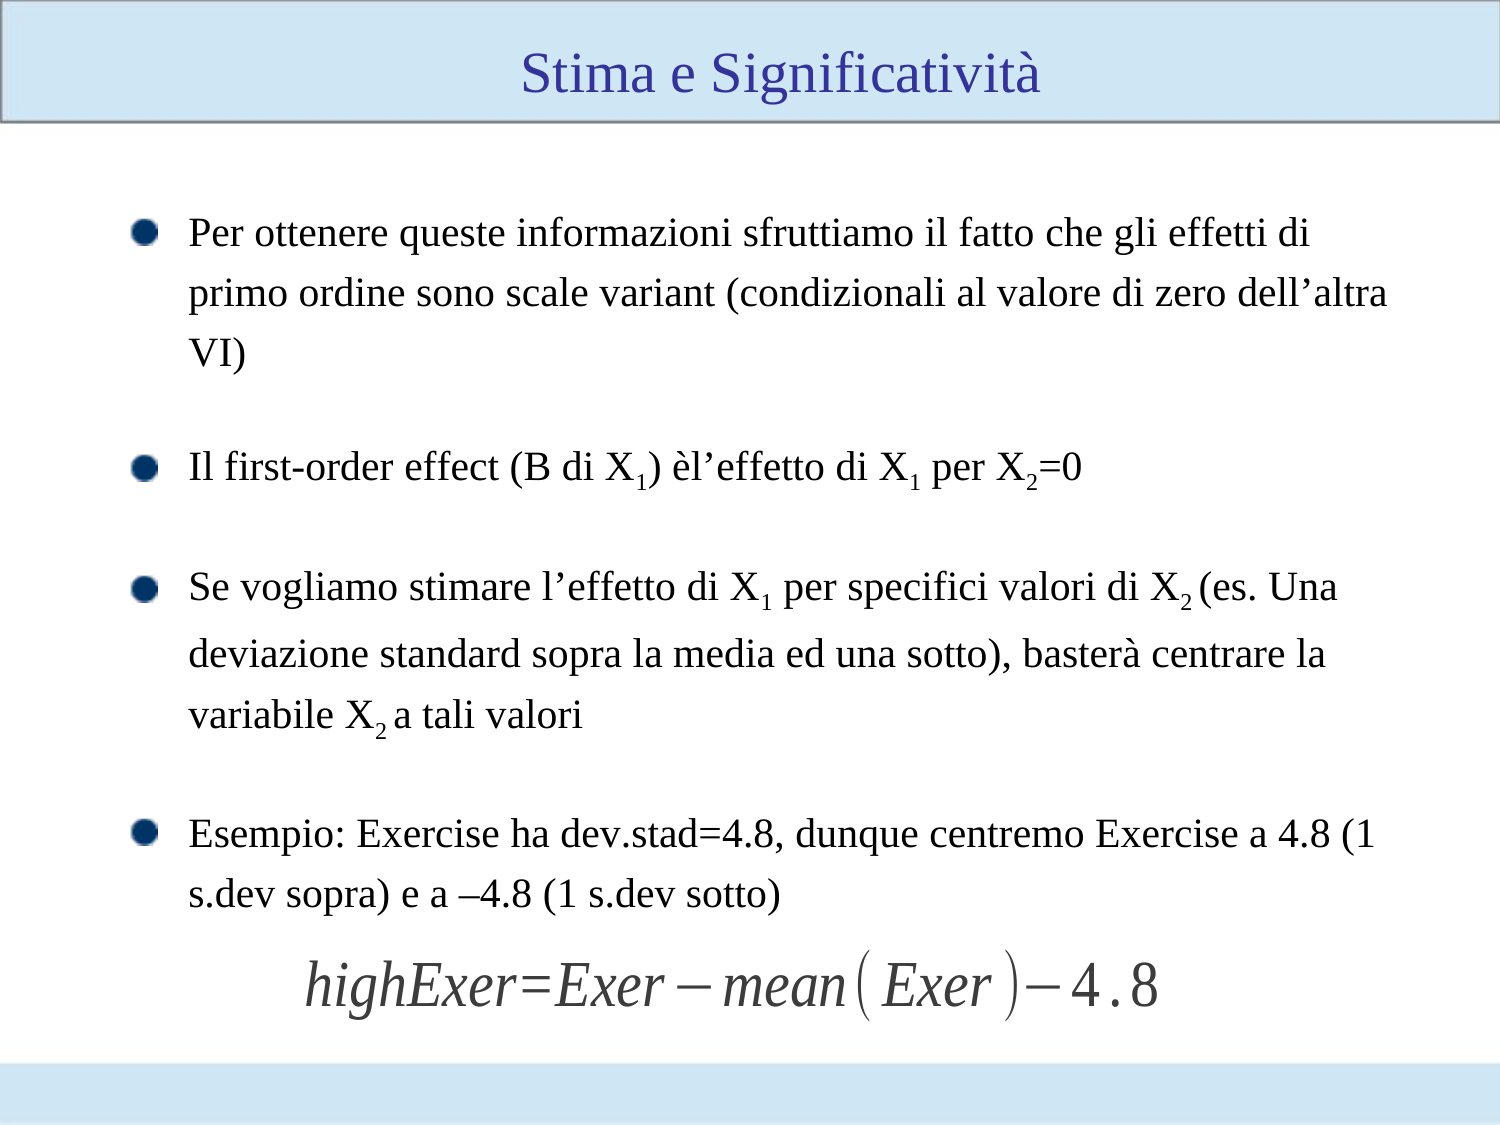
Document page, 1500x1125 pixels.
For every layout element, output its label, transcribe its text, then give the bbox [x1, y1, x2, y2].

text_box Per ottenere queste informazioni sfruttiamo il fatto che gli effetti di primo ordine sono scale variant (condizionali al valore di zero dell’altra VI) Il first-order effect (B di X1) èl’effetto di X1 per X2=0 Se vogliamo stimare l’effetto di X1 per specifici valori di X2 (es. Una deviazione standard sopra la media ed una sotto), basterà centrare la variabile X2 a tali valori Esempio: Exercise ha dev.stad=4.8, dunque centremo Exercise a 4.8 (1 s.dev sopra) e a –4.8 (1 s.dev sotto) [112, 187, 1413, 1036]
picture [0, 0, 1500, 1125]
title Stima e Significatività [249, 21, 1313, 117]
chart [289, 944, 1178, 1024]
